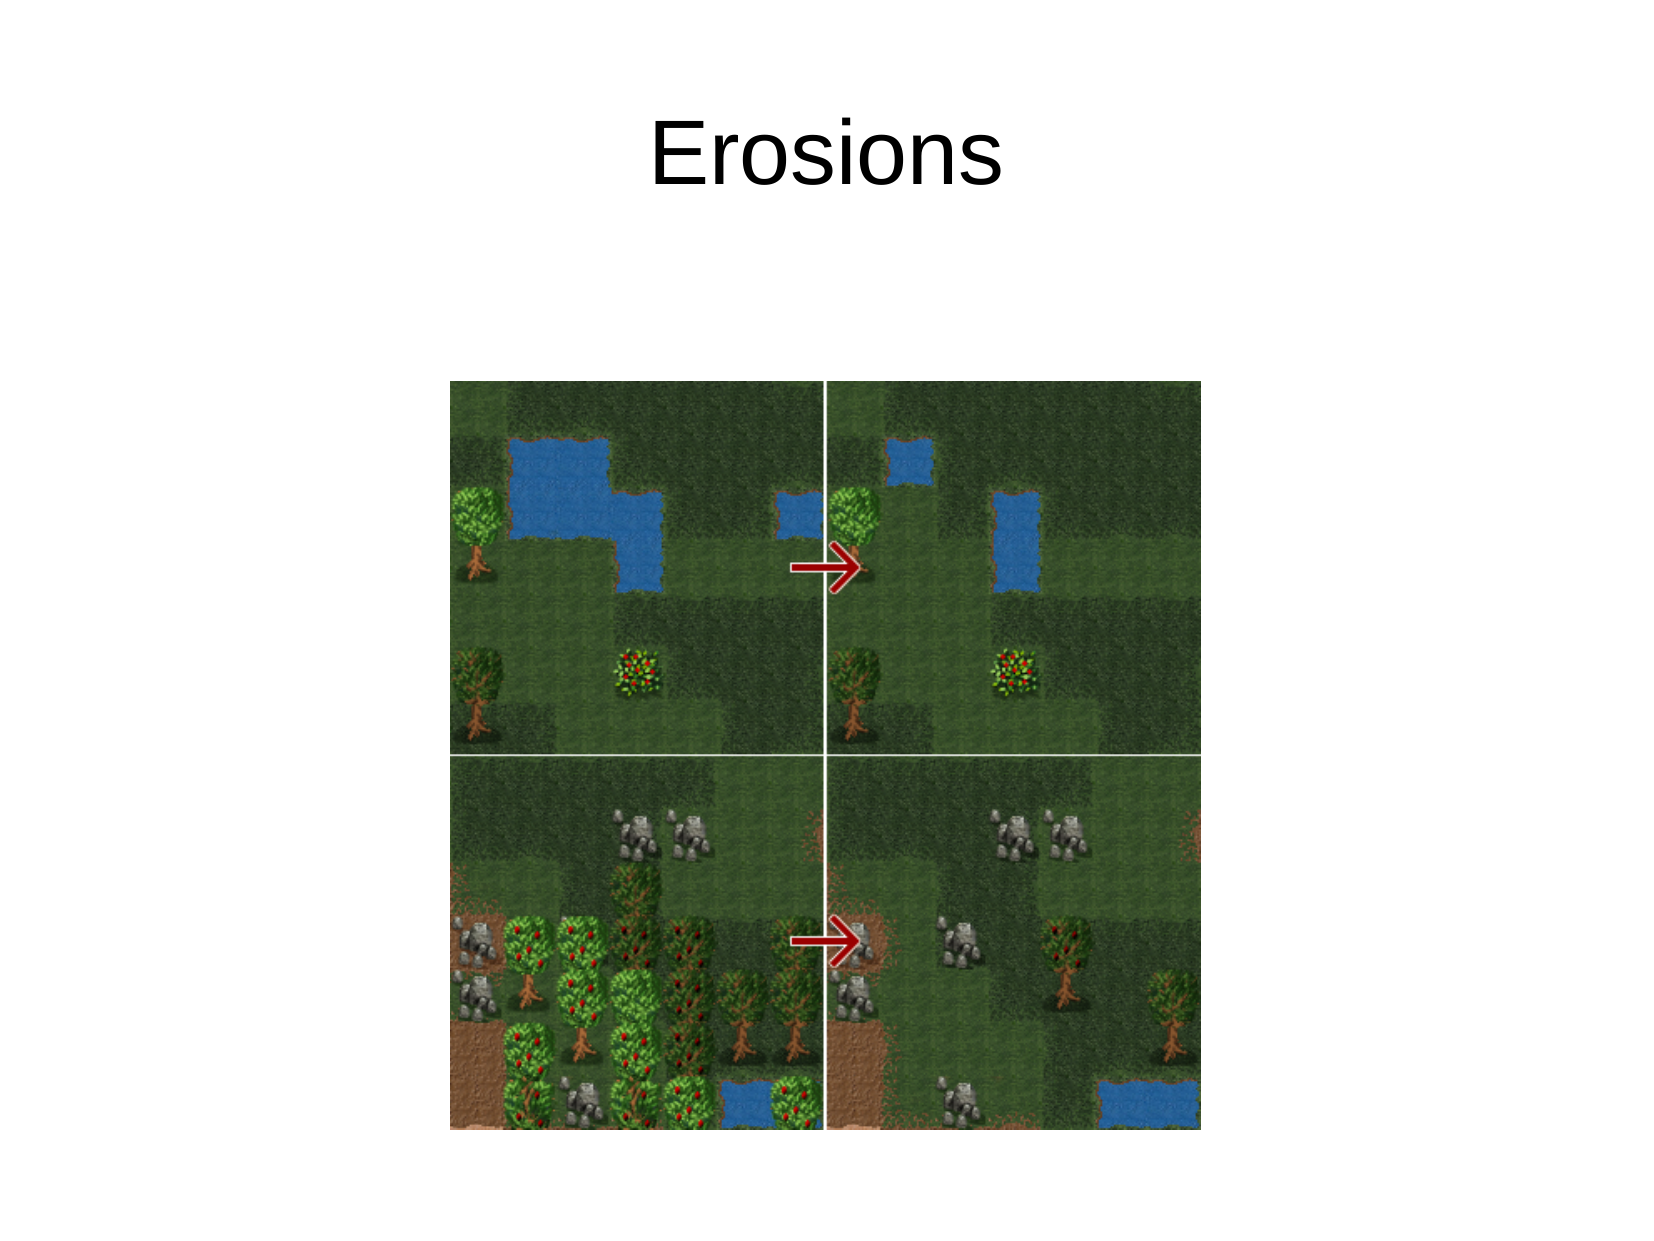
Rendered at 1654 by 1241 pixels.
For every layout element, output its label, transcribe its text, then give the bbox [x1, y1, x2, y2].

picture [450, 381, 1201, 1130]
title Erosions [82, 49, 1571, 257]
